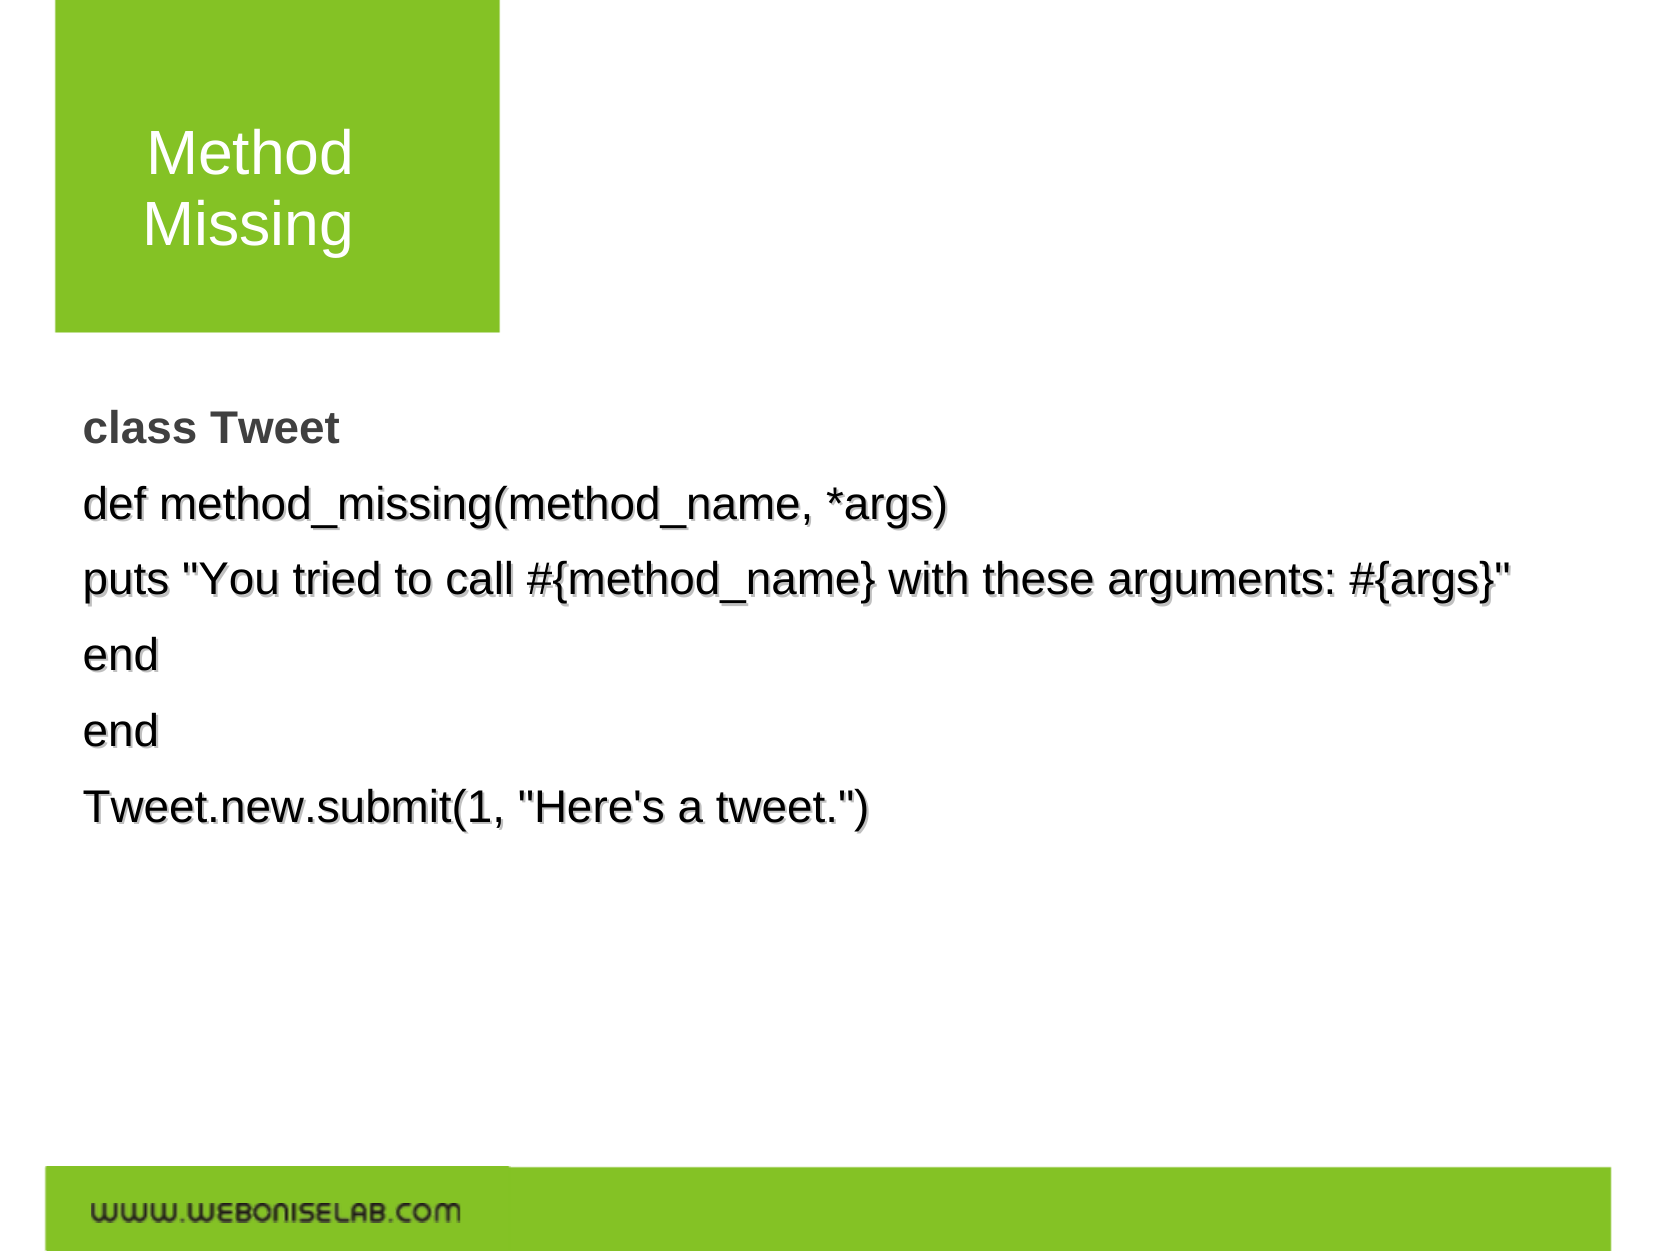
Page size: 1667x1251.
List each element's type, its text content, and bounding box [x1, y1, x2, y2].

text_box class Tweet def method_missing(method_name, *args) puts "You tried to call #{method_name} with these arguments: #{args}" end end Tweet.new.submit(1, "Here's a tweet.") [82, 401, 1607, 909]
text_box Method Missing [106, 117, 355, 260]
picture [0, 0, 1667, 1251]
